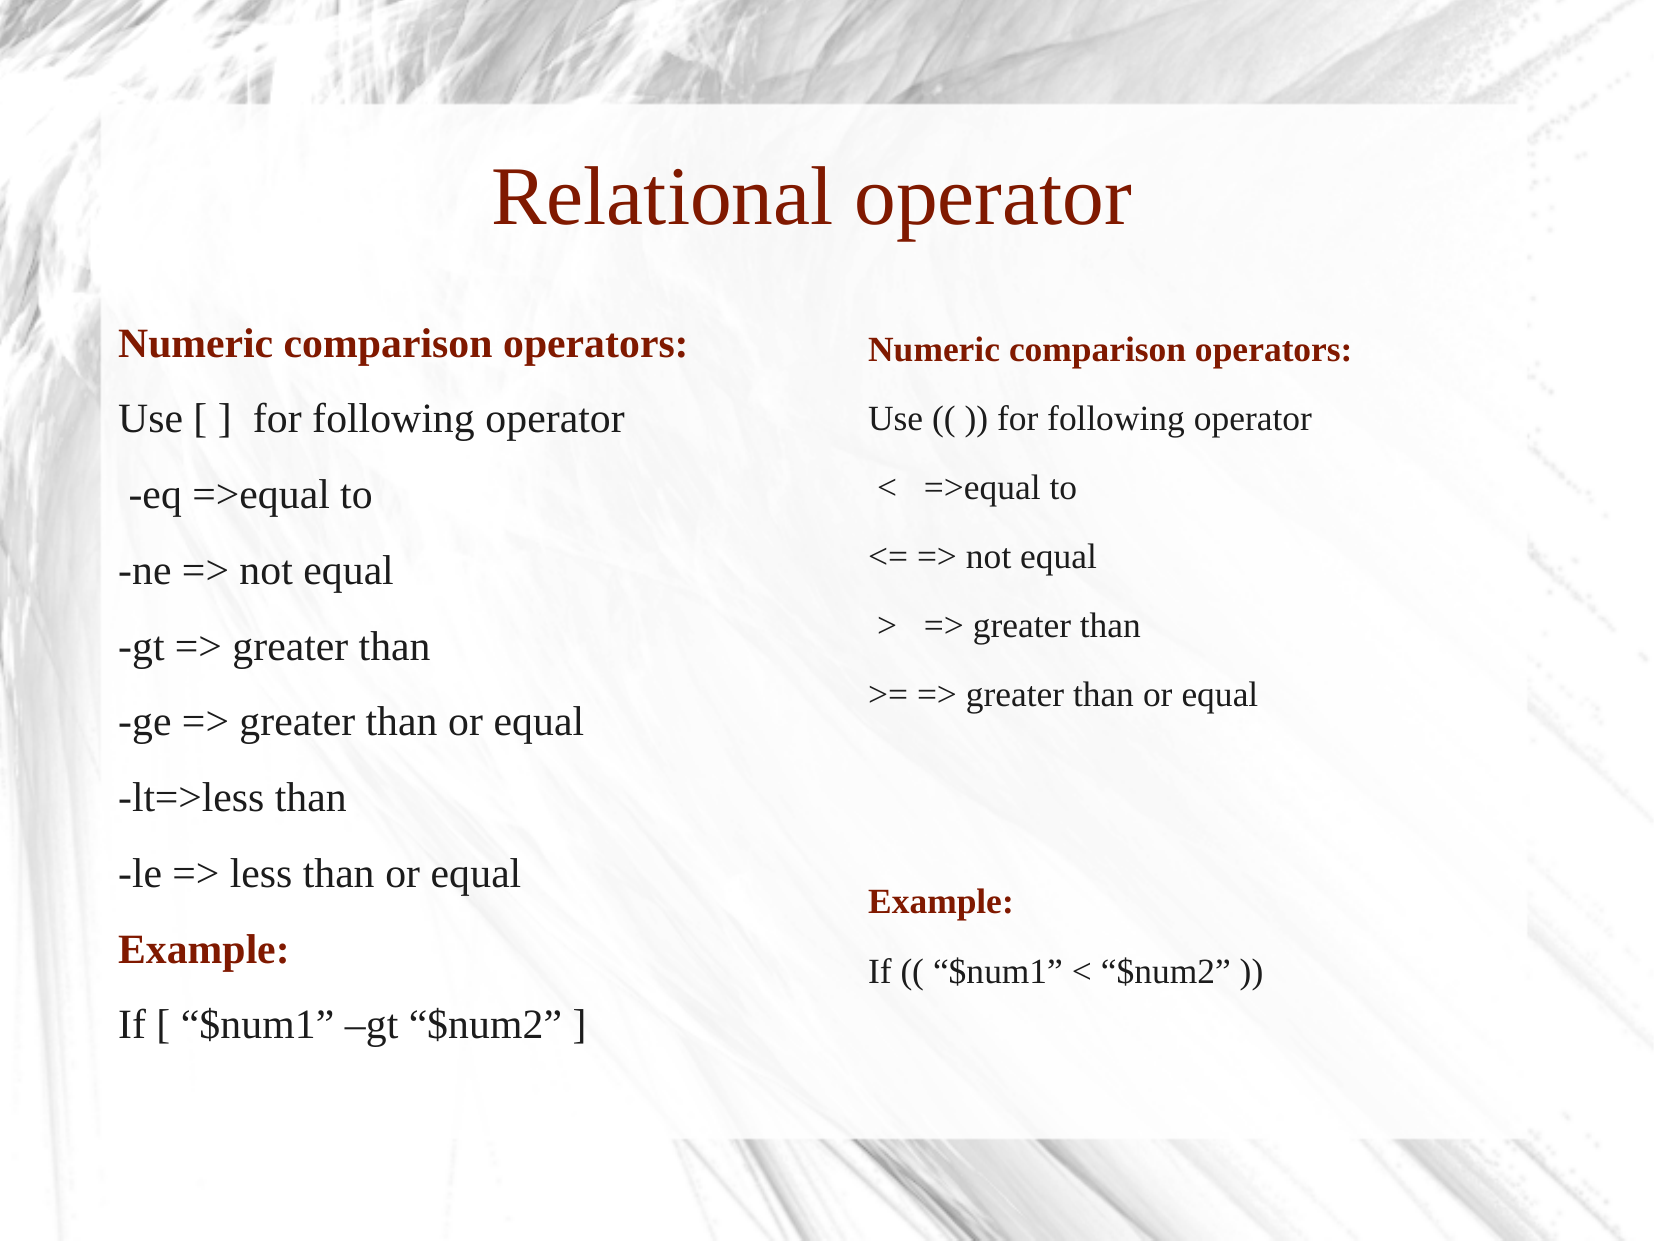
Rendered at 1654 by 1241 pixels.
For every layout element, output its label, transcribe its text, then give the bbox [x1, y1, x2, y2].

picture [0, 0, 1654, 1241]
list Numeric comparison operators: Use [ ] for following operator -eq =>equal to -ne => not equal -gt => greater than -ge => greater than or equal -lt=>less than -le => less than or equal Example: If [ “$num1” –gt “$num2” ] [118, 319, 721, 1096]
title Relational operator [118, 112, 1506, 281]
list Numeric comparison operators: Use (( )) for following operator < =>equal to <= => not equal > => greater than >= => greater than or equal Example: If (( “$num1” < “$num2” )) [868, 330, 1471, 1107]
